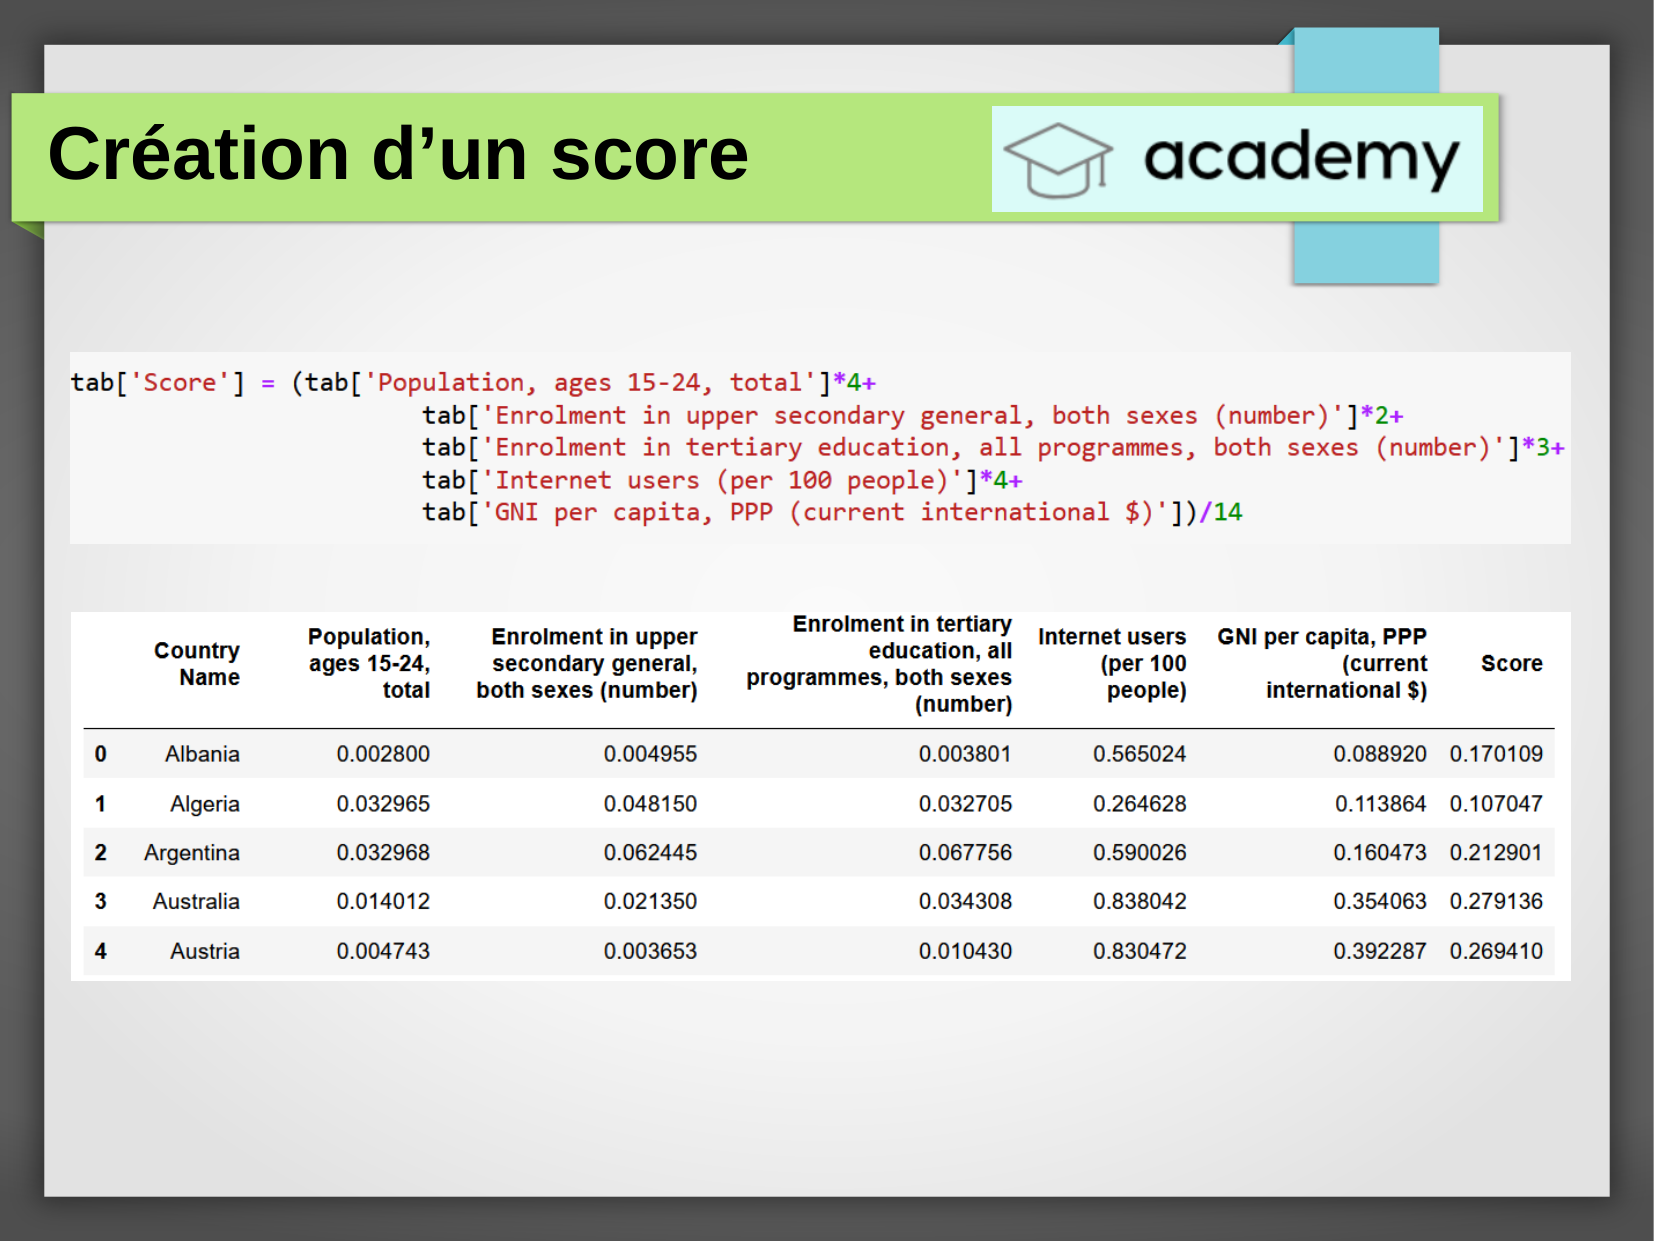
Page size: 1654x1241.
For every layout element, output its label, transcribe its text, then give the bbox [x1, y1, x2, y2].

title Création d’un score [47, 94, 1229, 213]
picture [0, 0, 1654, 1241]
